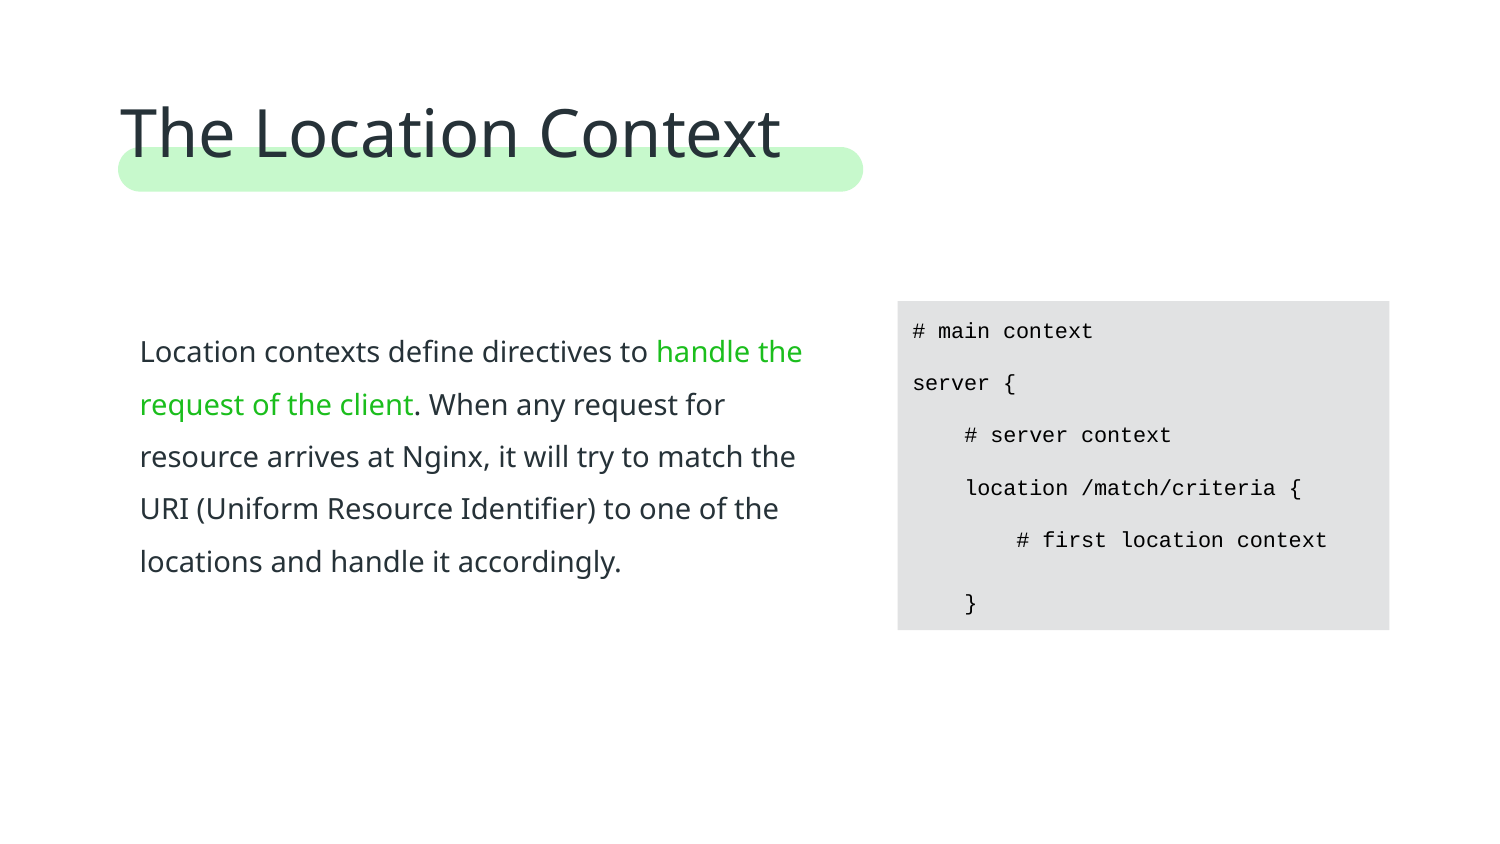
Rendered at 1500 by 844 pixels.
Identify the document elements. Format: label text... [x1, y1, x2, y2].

text_box # main context server { # server context location /match/criteria { # first location context } [897, 301, 1390, 631]
text_box Location contexts define directives to handle the request of the client. When any request for resource arrives at Nginx, it will try to match the URI (Uniform Resource Identifier) to one of the locations and handle it accordingly. [124, 301, 828, 594]
text_box [119, 177, 862, 192]
text_box The Location Context [105, 76, 1370, 177]
